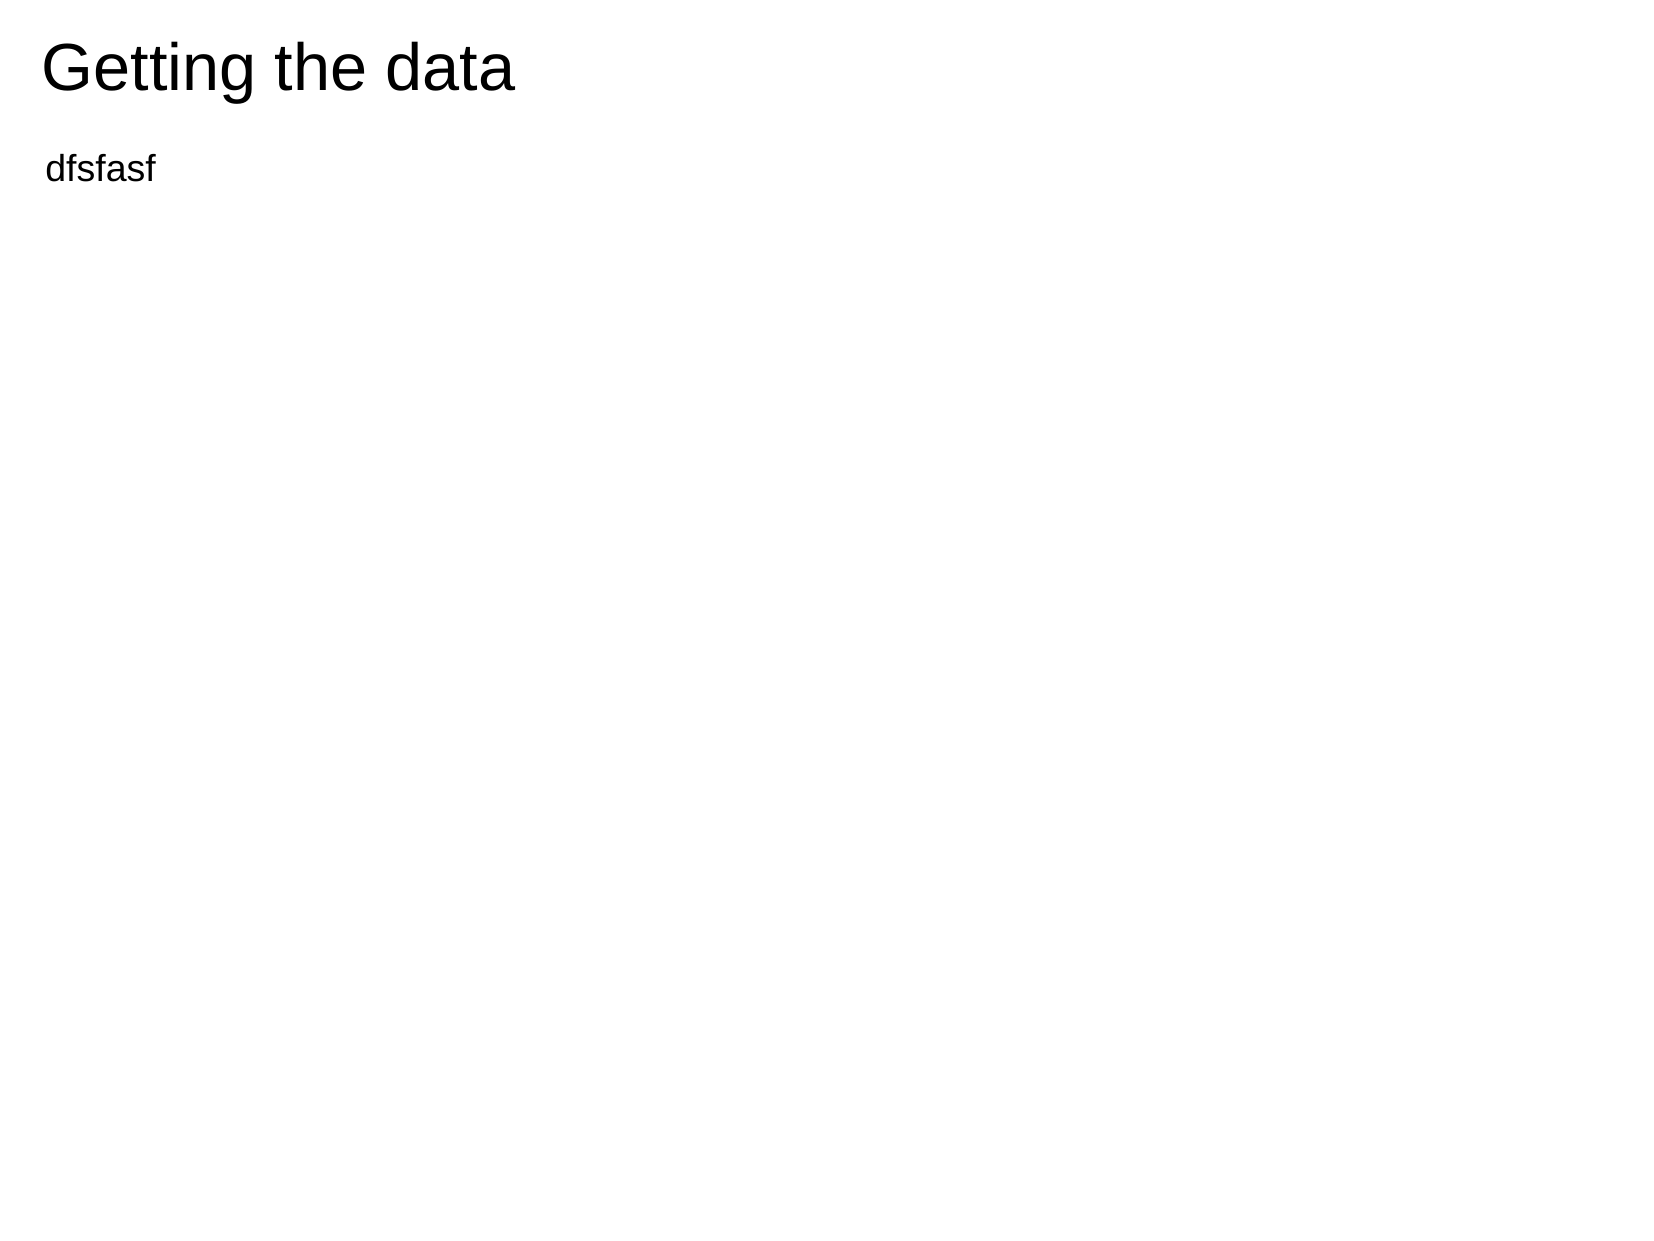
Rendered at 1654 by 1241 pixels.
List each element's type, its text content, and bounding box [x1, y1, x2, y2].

title Getting the data [41, 30, 1530, 105]
text_box dfsfasf [30, 140, 1636, 244]
